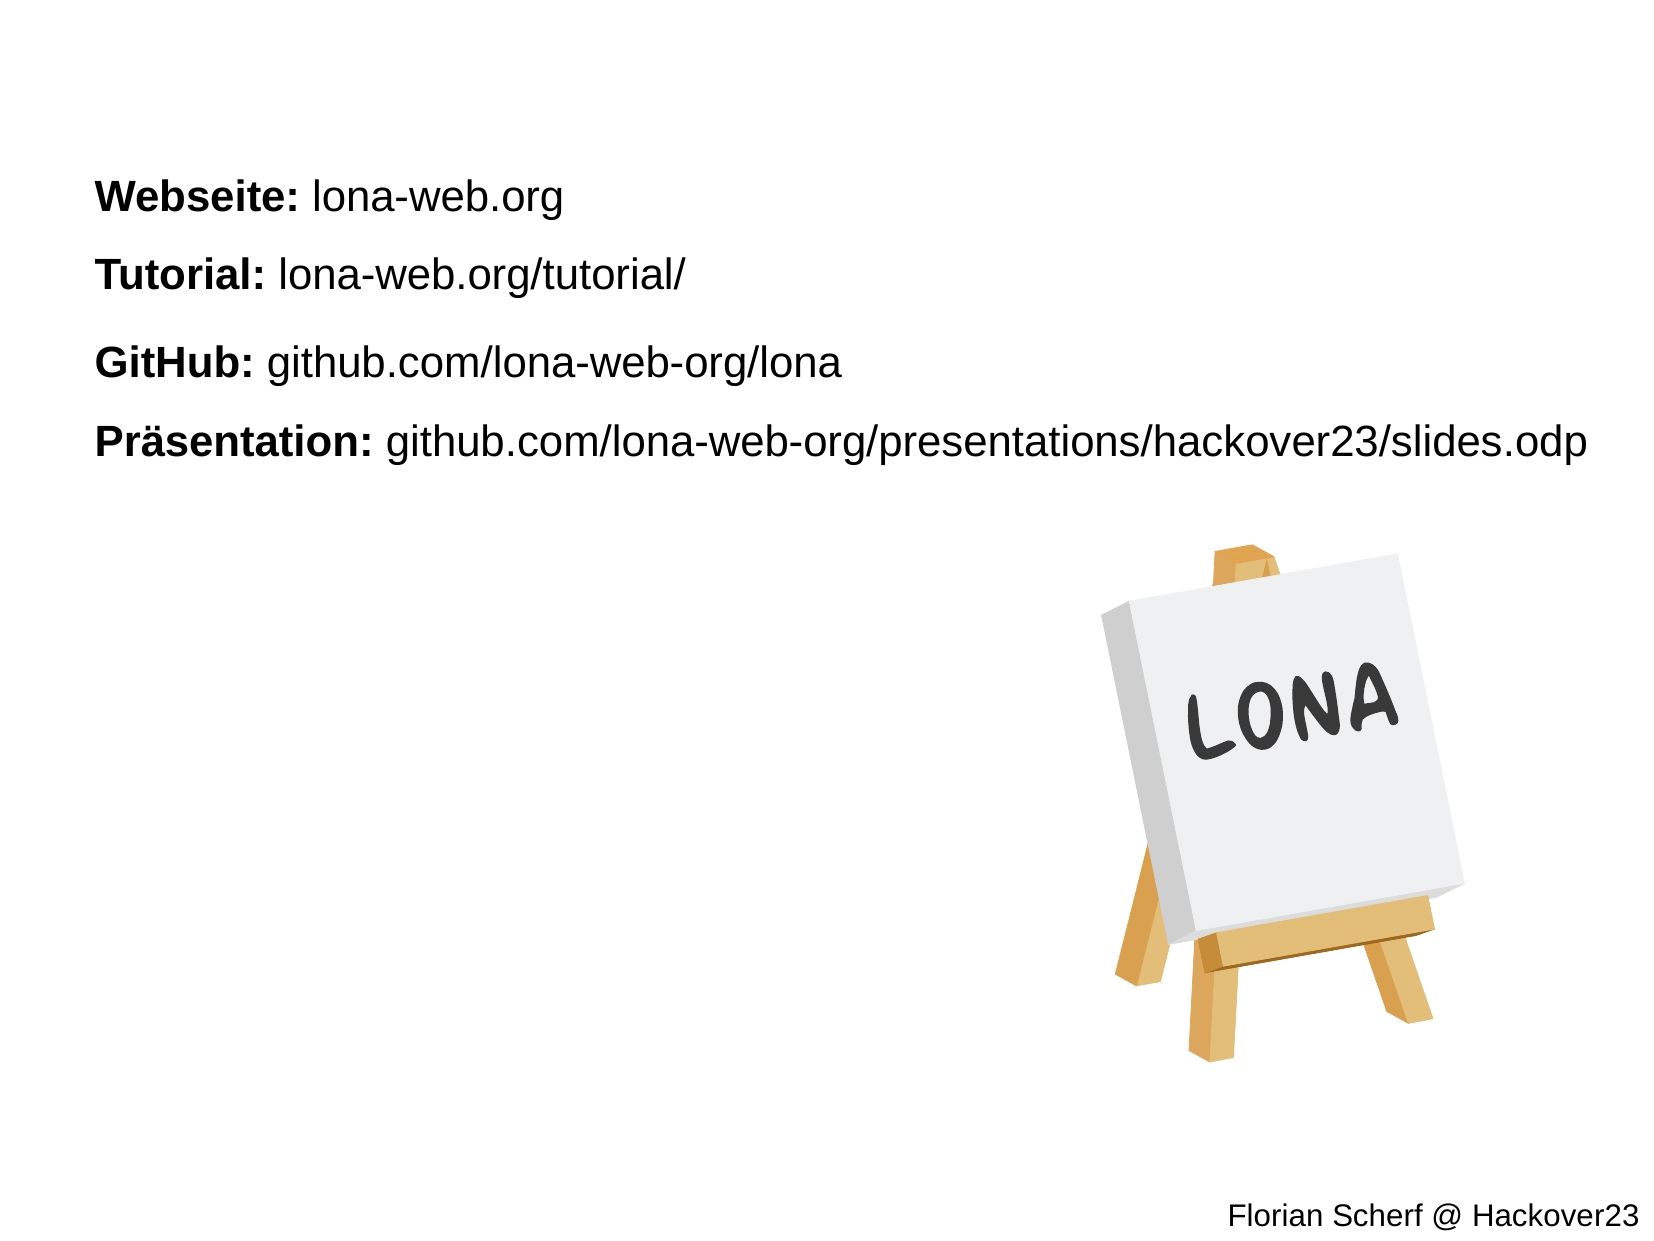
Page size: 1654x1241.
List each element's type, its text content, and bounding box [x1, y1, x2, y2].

picture [997, 507, 1569, 1078]
list Florian Scherf @ Hackover23 [1156, 1198, 1654, 1241]
list Webseite: lona-web.org Tutorial: lona-web.org/tutorial/ GitHub: github.com/lona-web-org/lona Präsentation: github.com/lona-web-org/presentations/hackover23/slides.odp [23, 172, 1591, 892]
